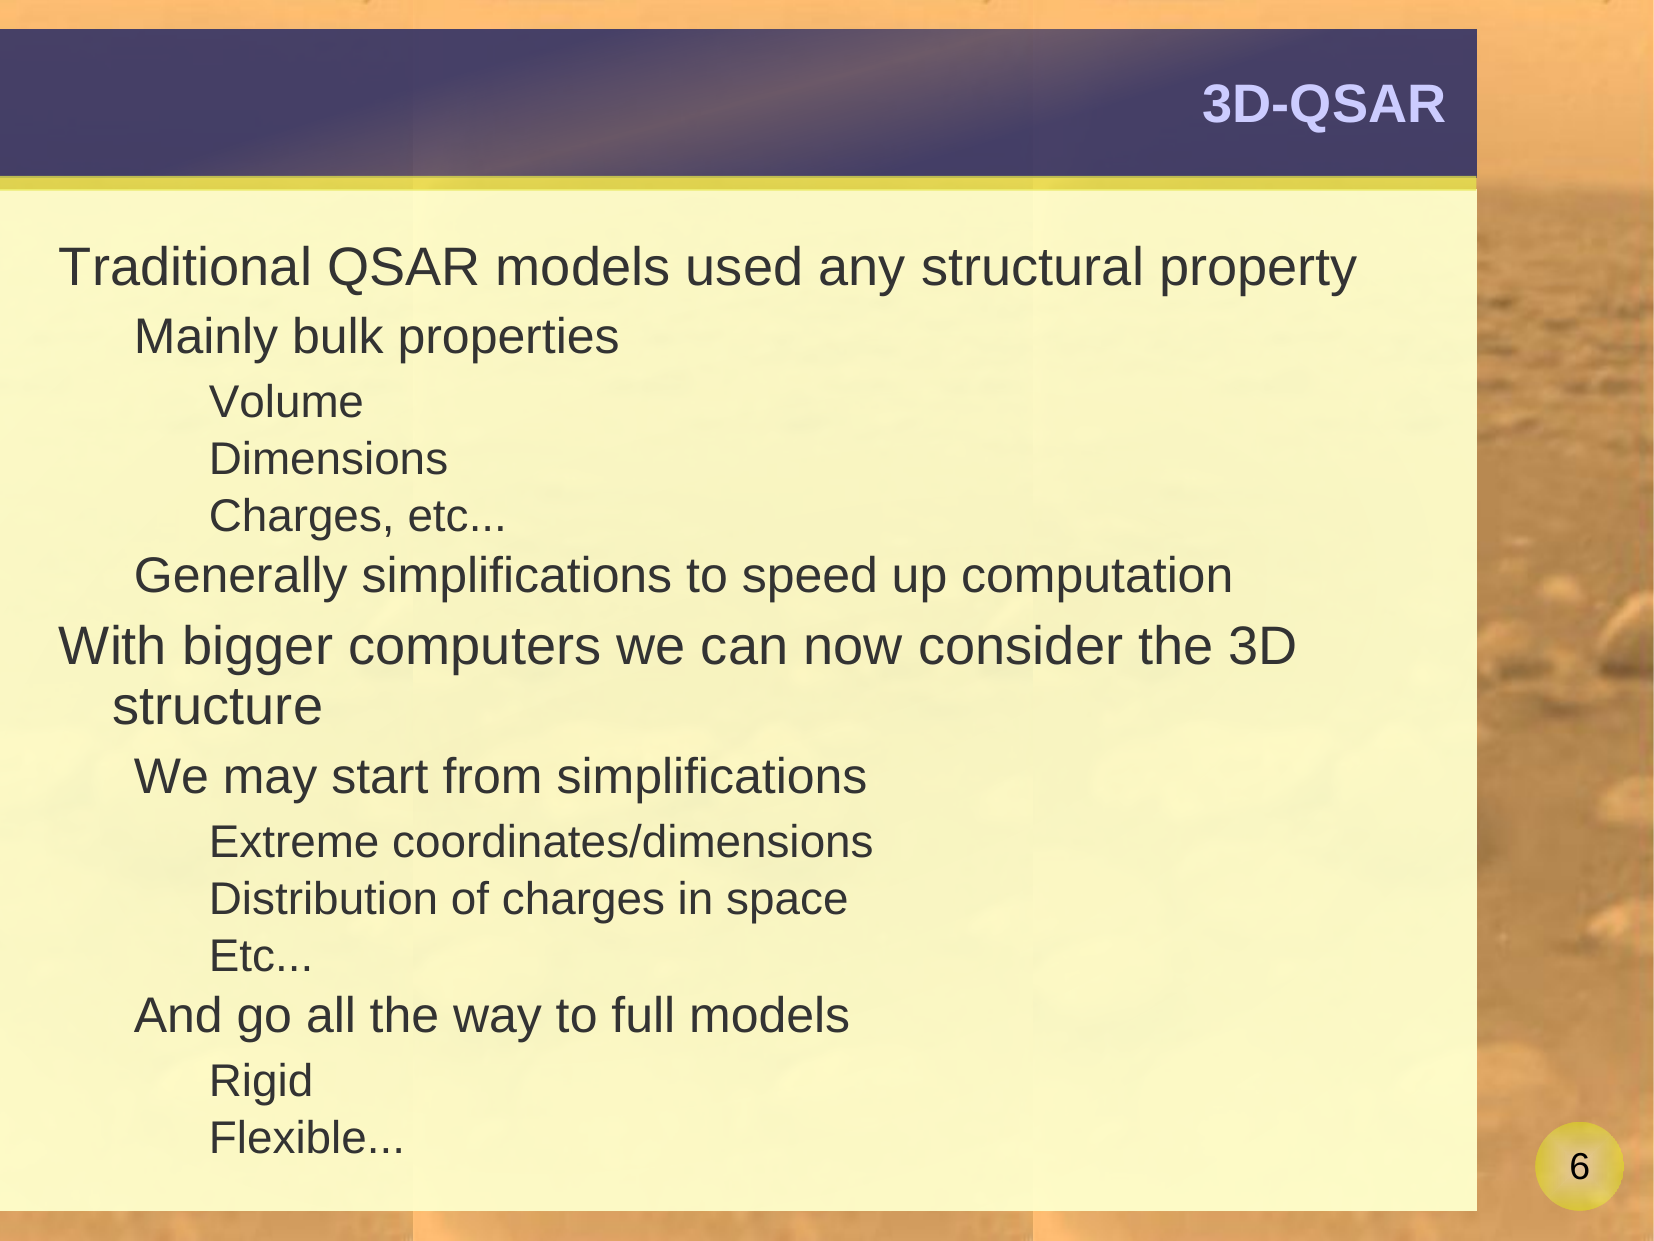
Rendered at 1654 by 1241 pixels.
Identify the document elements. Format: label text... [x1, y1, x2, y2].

picture [0, 0, 1654, 1241]
list Traditional QSAR models used any structural property Mainly bulk properties Volume Dimensions Charges, etc... Generally simplifications to speed up computation With bigger computers we can now consider the 3D structure We may start from simplifications Extreme coordinates/dimensions Distribution of charges in space Etc... And go all the way to full models Rigid Flexible... [59, 236, 1418, 1182]
title 3D-QSAR [29, 59, 1447, 148]
